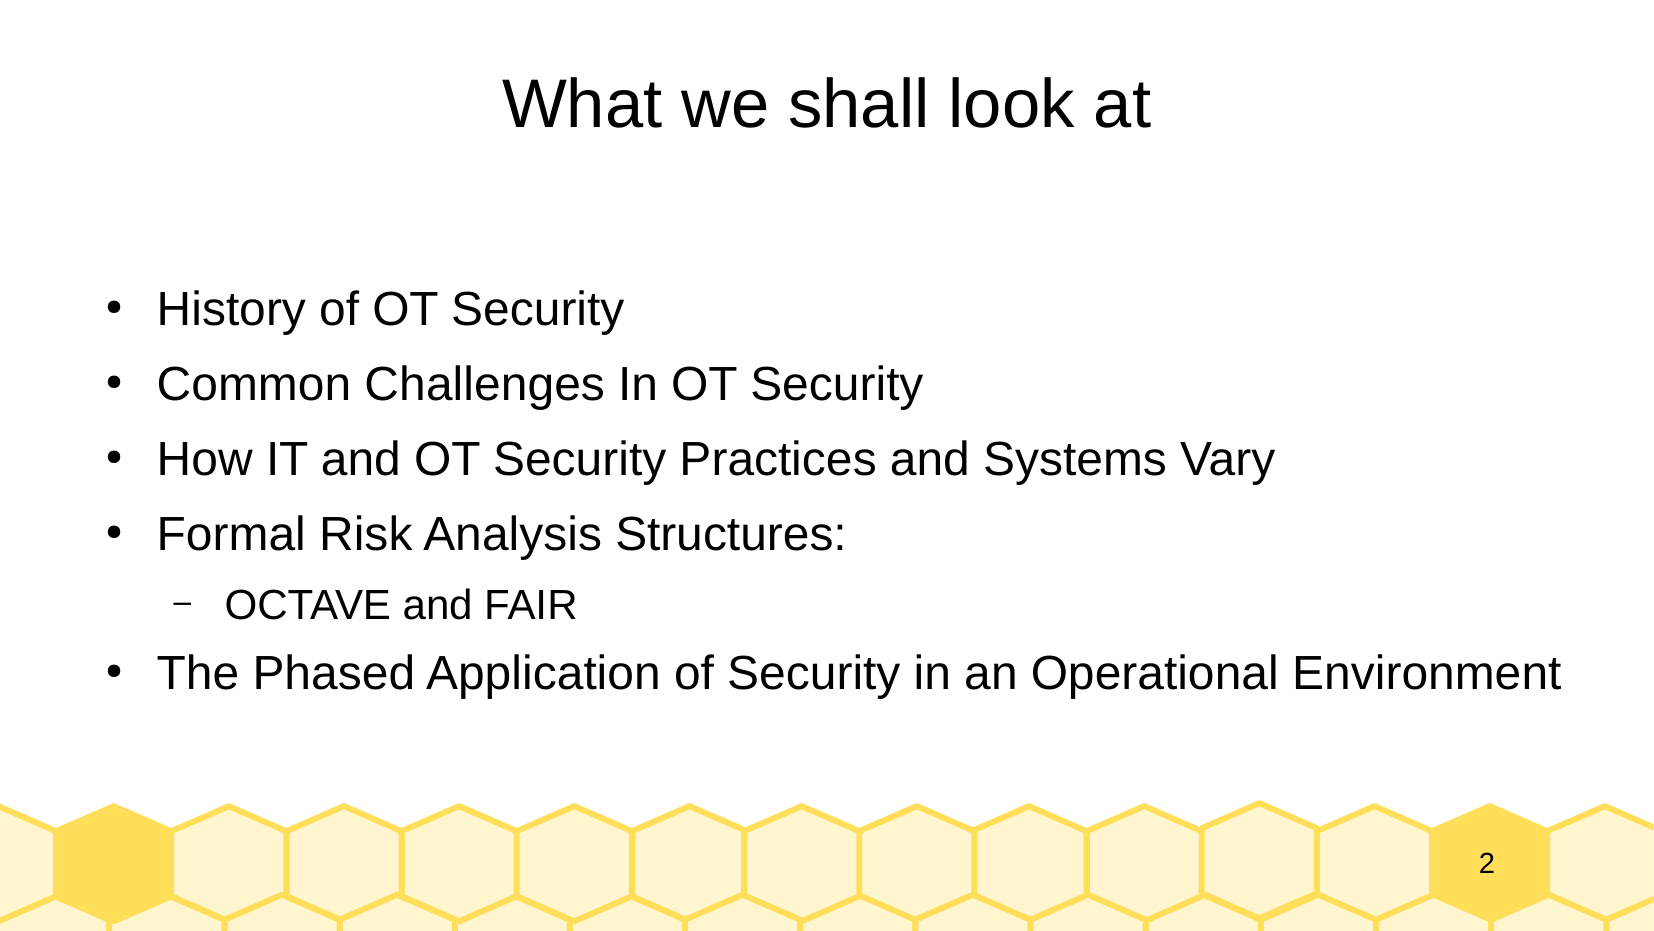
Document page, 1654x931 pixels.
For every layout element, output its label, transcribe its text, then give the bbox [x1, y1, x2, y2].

title What we shall look at [88, 29, 1565, 178]
list History of OT Security Common Challenges In OT Security How IT and OT Security Practices and Systems Vary Formal Risk Analysis Structures: OCTAVE and FAIR The Phased Application of Security in an Operational Environment [88, 206, 1565, 739]
